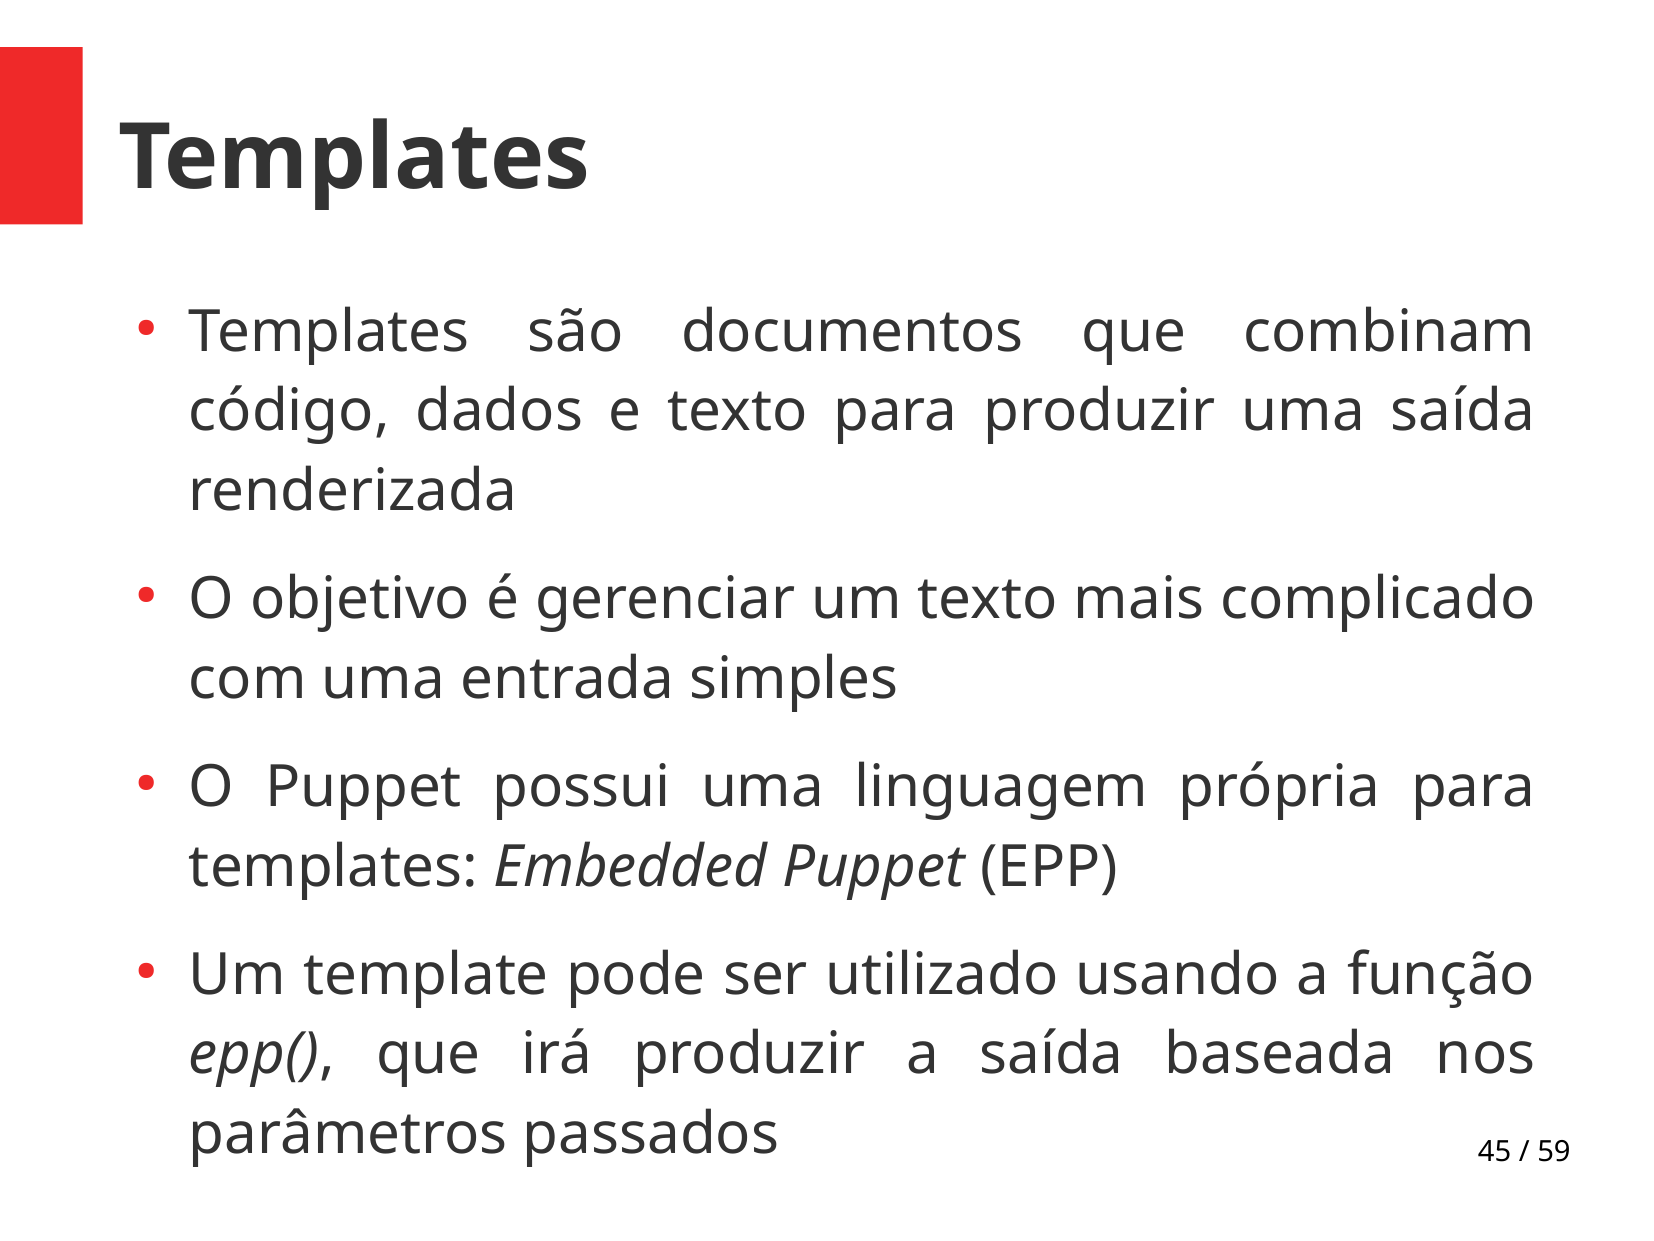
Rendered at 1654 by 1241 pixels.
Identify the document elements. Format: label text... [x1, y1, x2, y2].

list Templates são documentos que combinam código, dados e texto para produzir uma saída renderizada O objetivo é gerenciar um texto mais complicado com uma entrada simples O Puppet possui uma linguagem própria para templates: Embedded Puppet (EPP) Um template pode ser utilizado usando a função epp(), que irá produzir a saída baseada nos parâmetros passados [118, 289, 1536, 1075]
title Templates [118, 49, 1571, 257]
